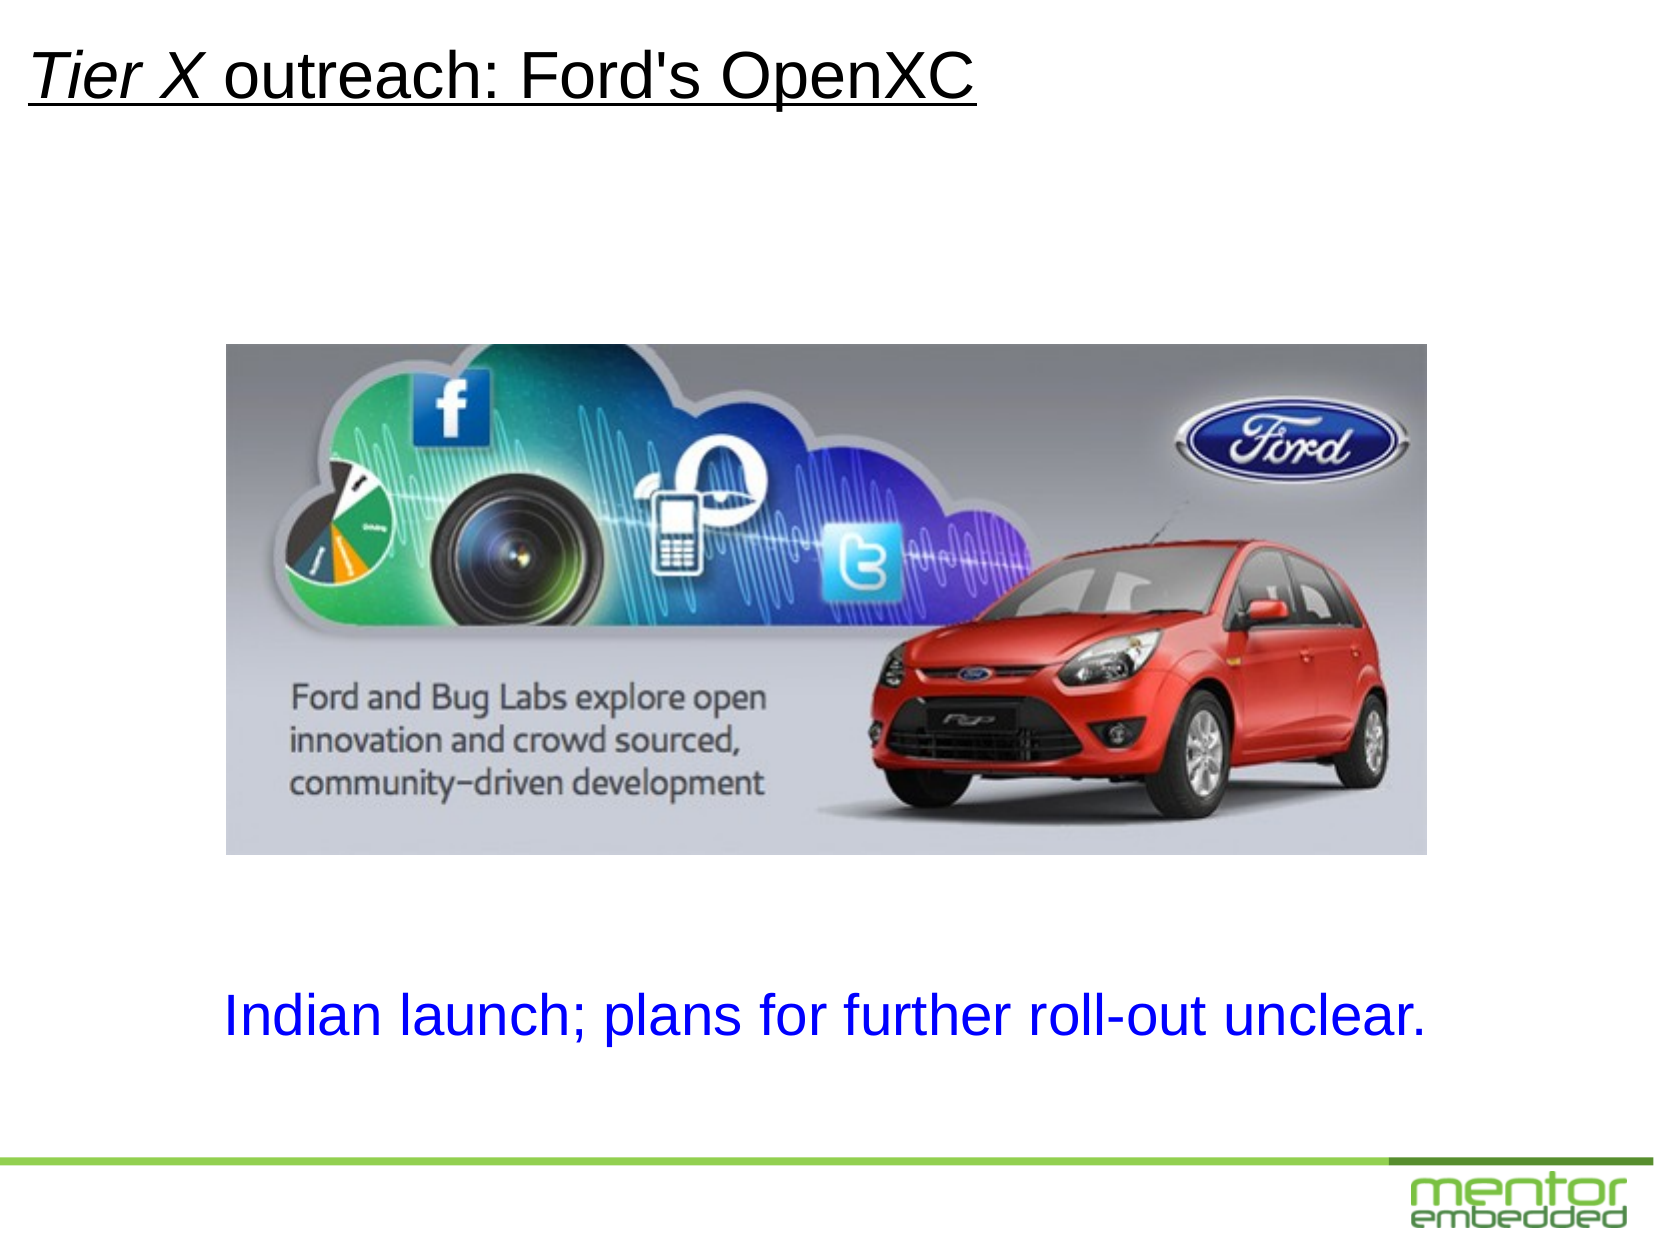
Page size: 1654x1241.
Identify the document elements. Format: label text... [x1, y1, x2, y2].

picture [1411, 1171, 1627, 1228]
title Tier X outreach: Ford's OpenXC [27, 13, 1640, 138]
text_box Indian launch; plans for further roll-out unclear. [209, 975, 1445, 1055]
picture [226, 344, 1427, 856]
